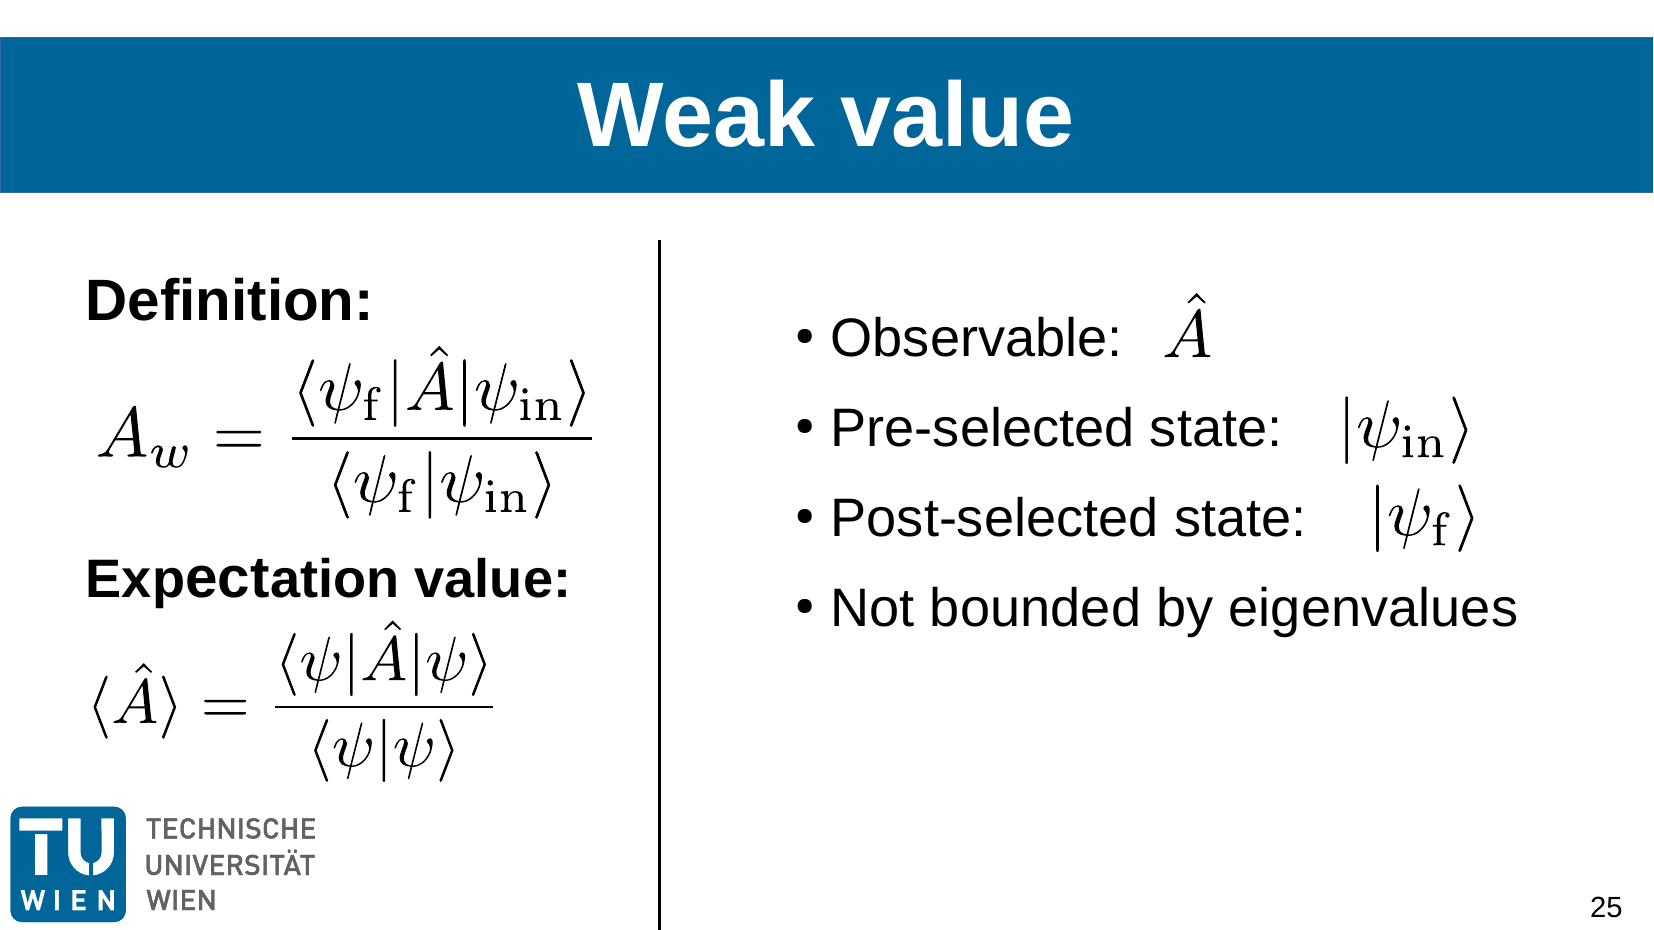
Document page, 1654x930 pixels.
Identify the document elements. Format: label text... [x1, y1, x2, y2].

list Definition: [85, 267, 451, 346]
picture [195, 334, 606, 530]
picture [83, 612, 502, 791]
list Observable: Pre-selected state: Post-selected state: Not bounded by eigenvalues [795, 217, 1571, 757]
list Expectation value: [85, 544, 691, 640]
picture [96, 361, 189, 489]
title Weak value [0, 37, 1653, 193]
